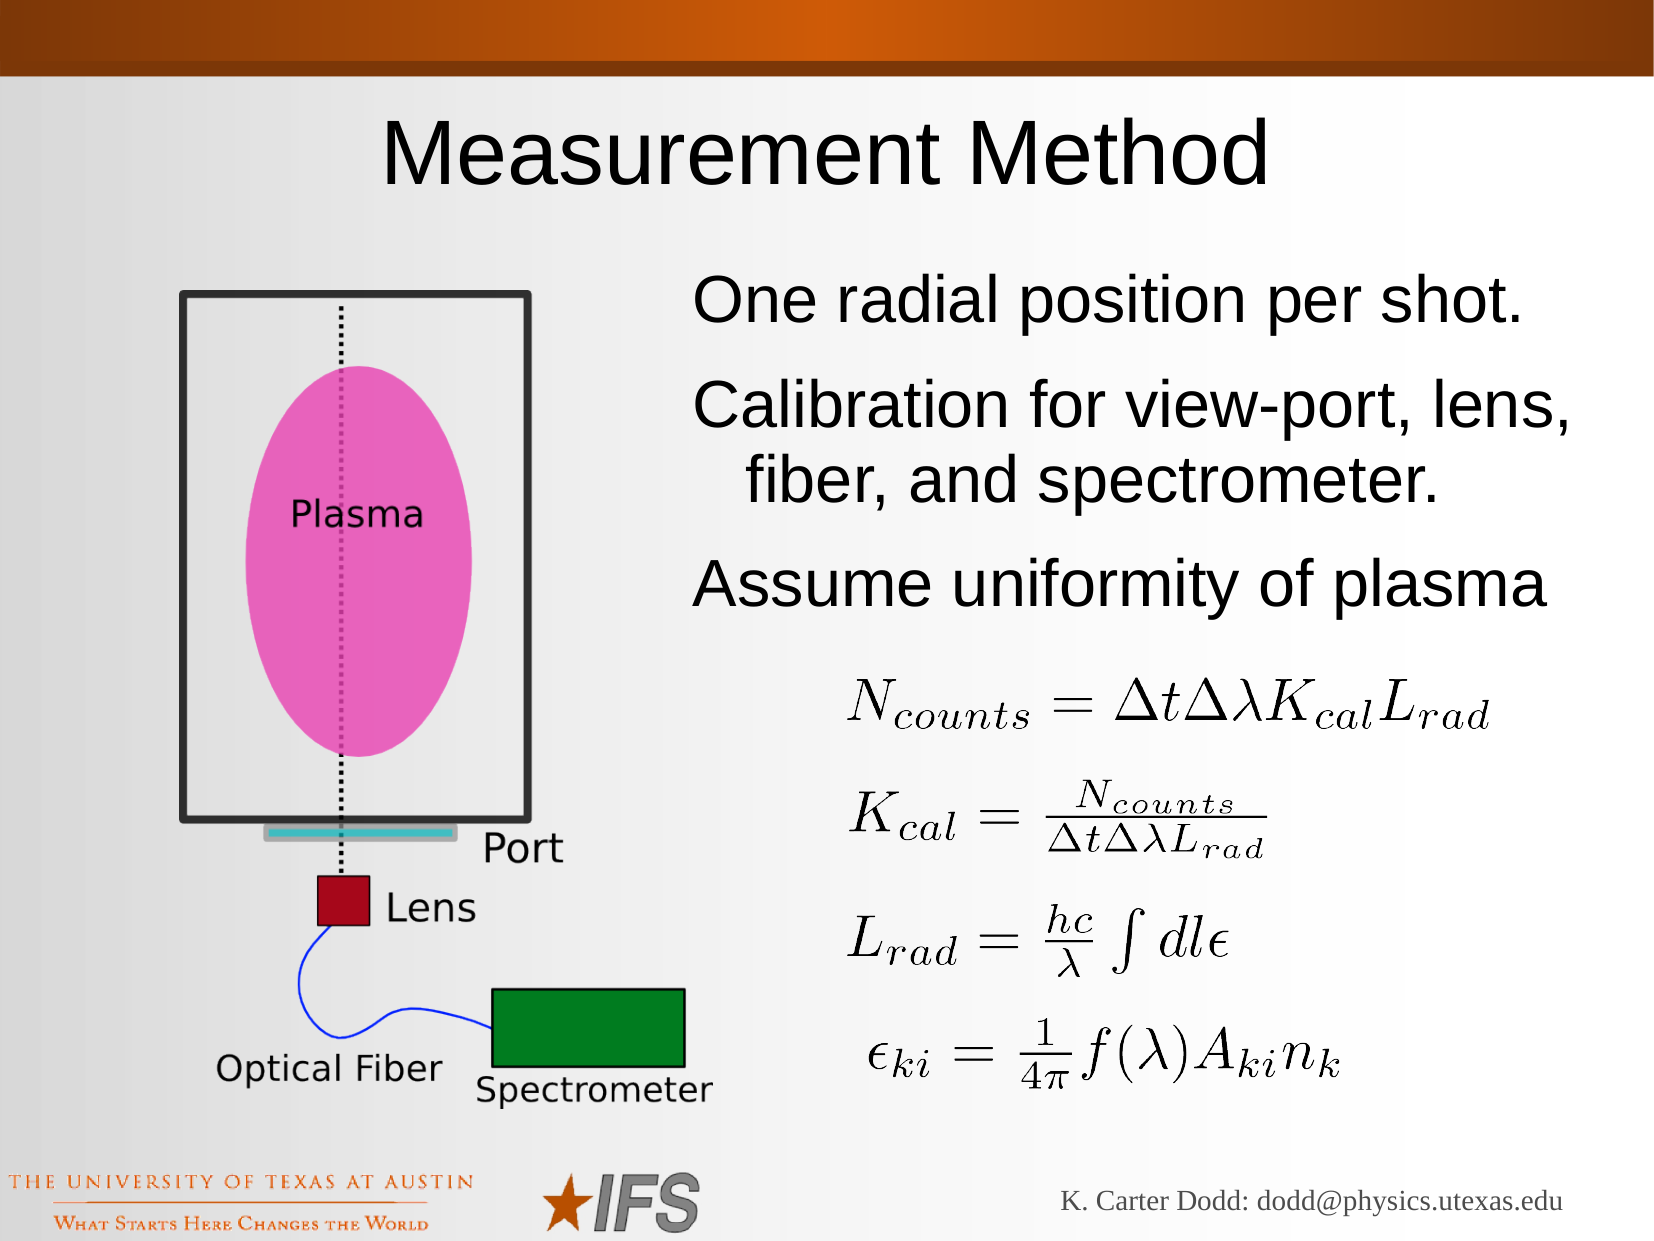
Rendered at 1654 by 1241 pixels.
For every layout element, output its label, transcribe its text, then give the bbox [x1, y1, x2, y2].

picture [0, 0, 1654, 1241]
list One radial position per shot. Calibration for view-port, lens, fiber, and spectrometer. Assume uniformity of plasma [675, 262, 1613, 1067]
title Measurement Method [82, 56, 1571, 250]
